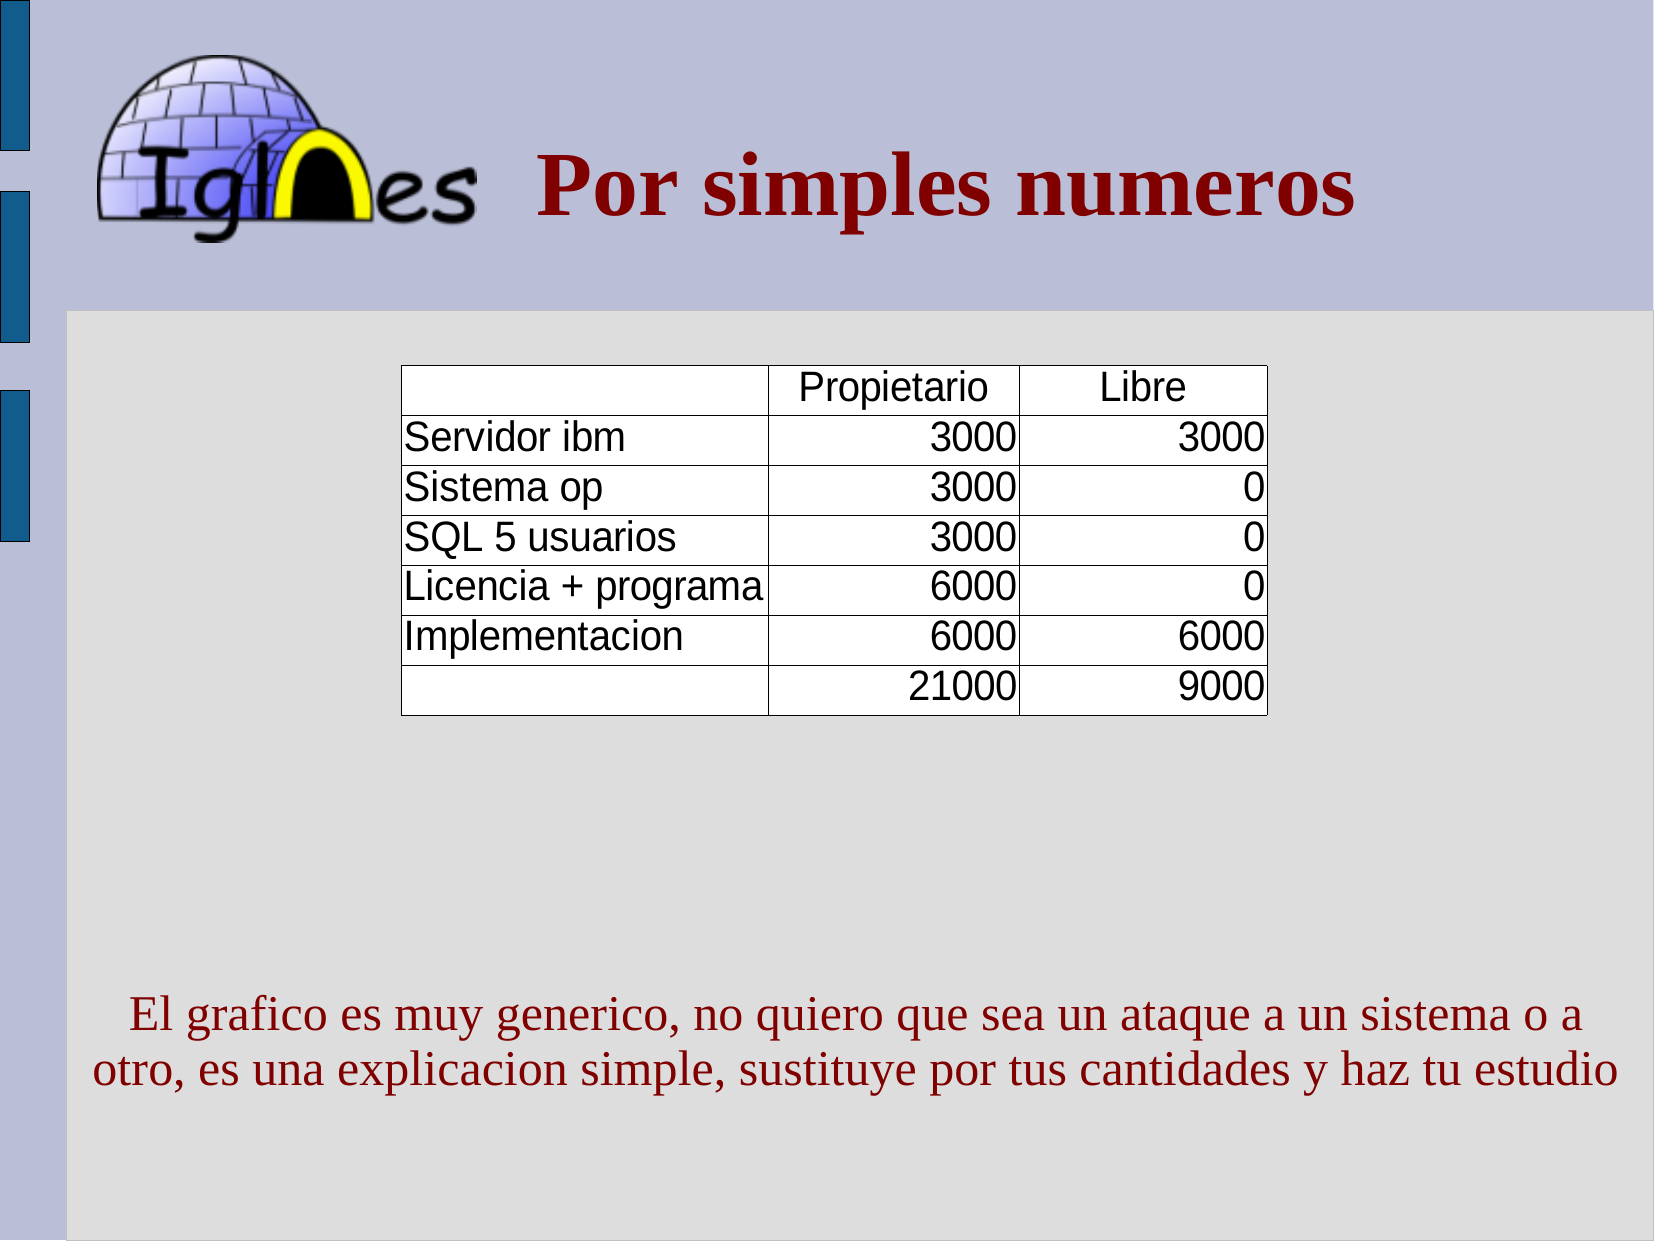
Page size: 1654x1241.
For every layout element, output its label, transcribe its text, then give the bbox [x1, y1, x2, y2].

picture [97, 55, 477, 243]
title Por simples numeros [241, 80, 1654, 288]
text_box El grafico es muy generico, no quiero que sea un ataque a un sistema o a otro, es una explicacion simple, sustituye por tus cantidades y haz tu estudio [85, 985, 1628, 1107]
chart [273, 341, 1654, 1123]
